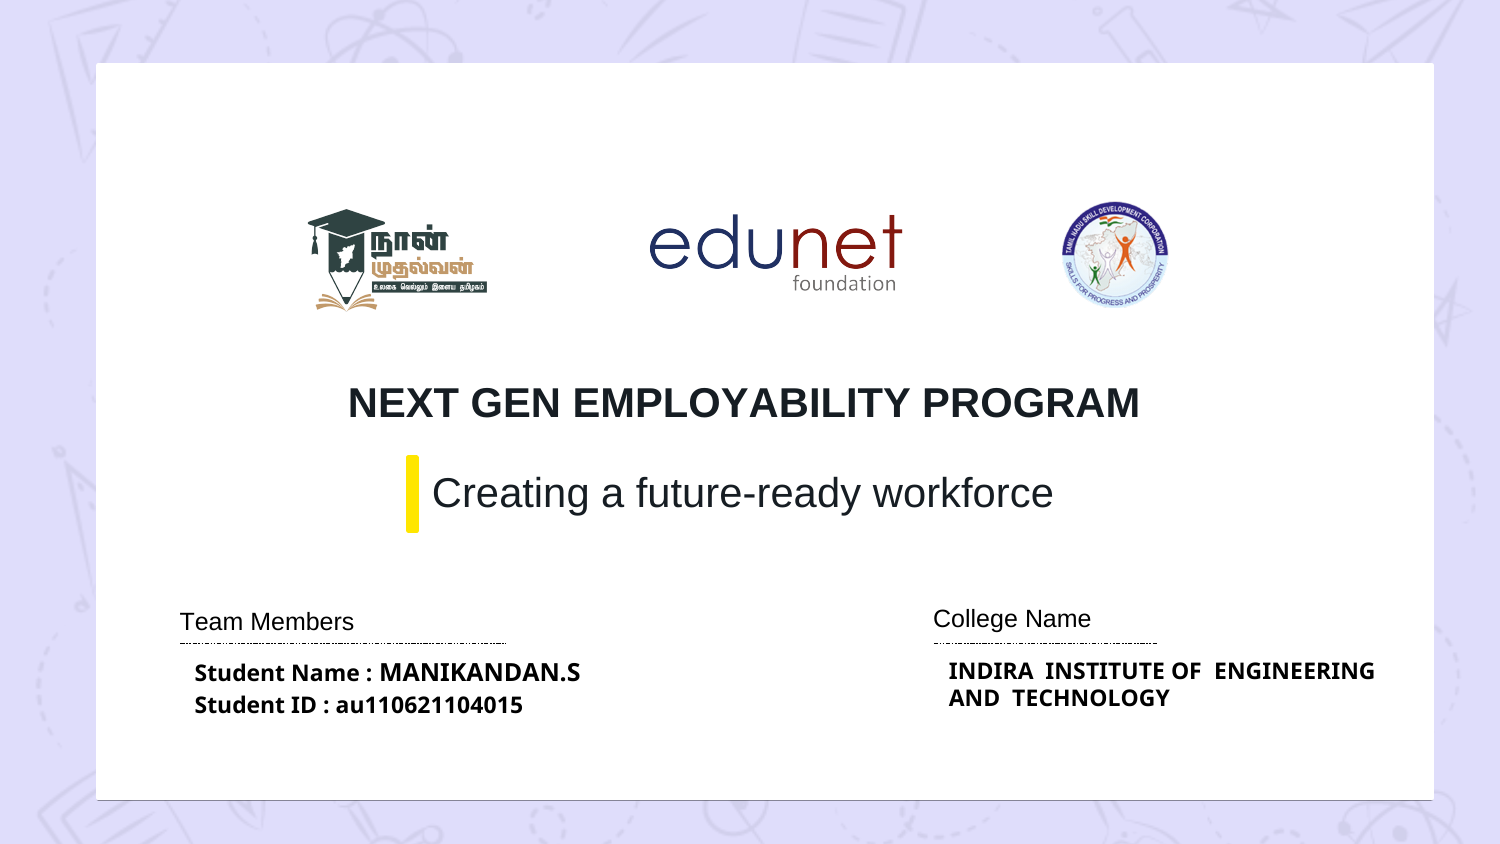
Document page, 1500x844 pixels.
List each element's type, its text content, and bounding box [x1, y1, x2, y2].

text_box Team Members [164, 597, 404, 643]
text_box Student Name : MANIKANDAN.S Student ID : au110621104015 [179, 648, 780, 727]
text_box [98, 65, 1432, 798]
text_box INDIRA INSTITUTE OF ENGINEERING AND TECHNOLOGY [933, 648, 1399, 748]
text_box Creating a future-ready workforce [416, 458, 1077, 525]
text_box College Name [918, 595, 1158, 641]
picture [2, 0, 1500, 844]
text_box NEXT GEN EMPLOYABILITY PROGRAM [332, 368, 1158, 435]
